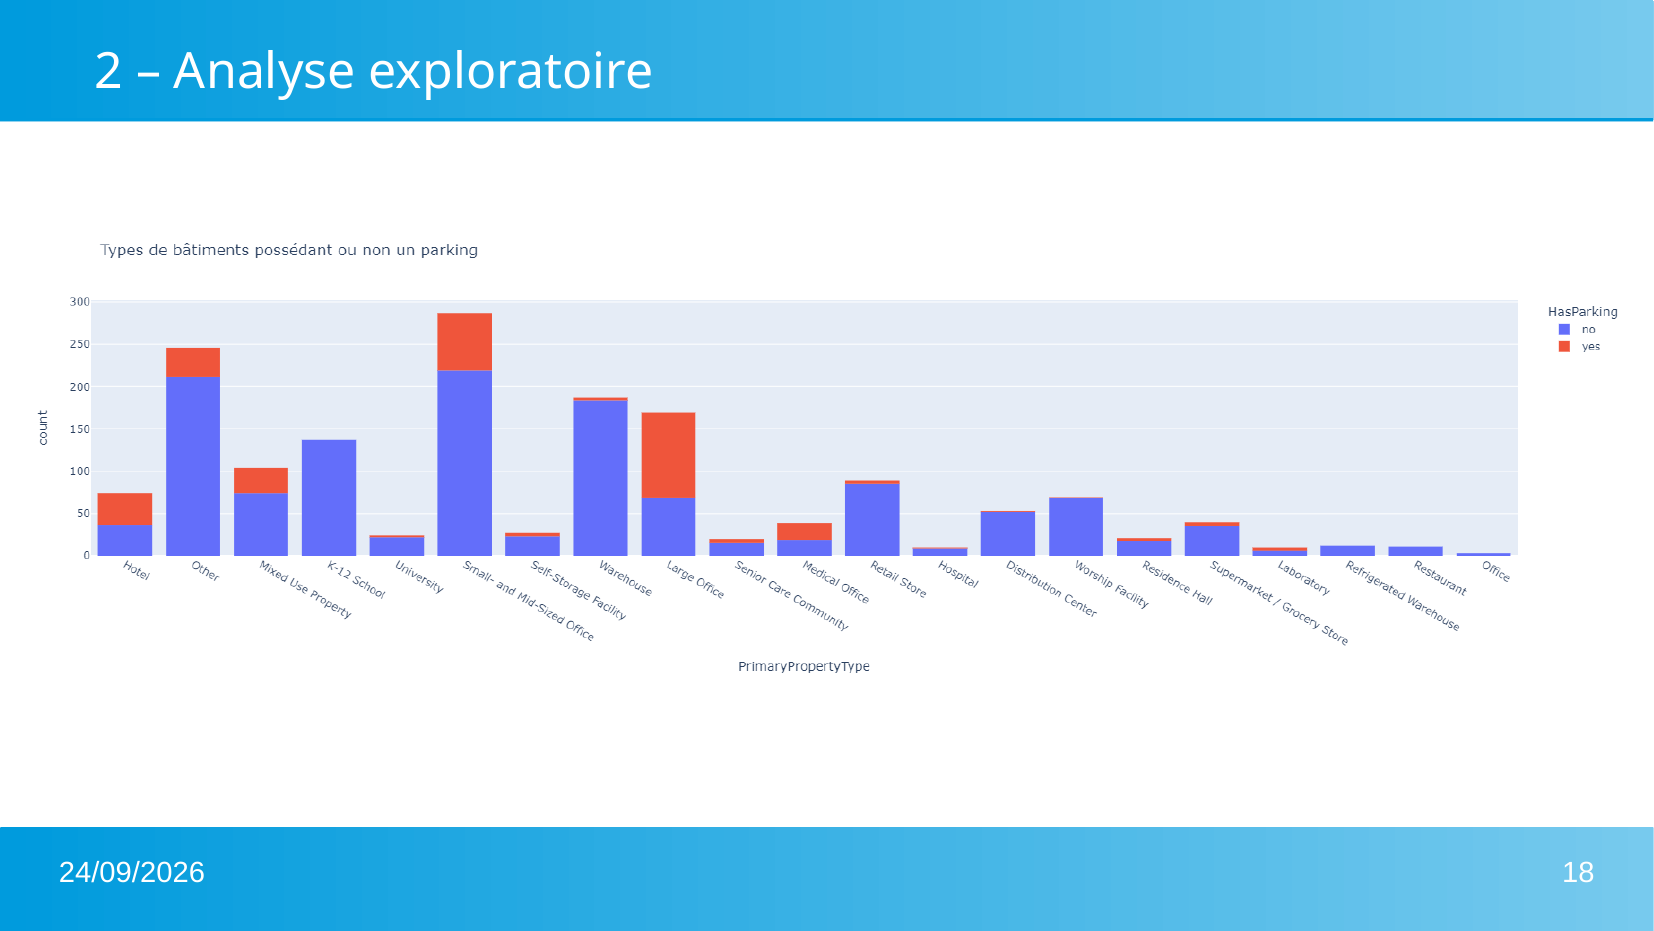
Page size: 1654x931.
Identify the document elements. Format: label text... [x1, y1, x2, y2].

picture [19, 210, 1631, 681]
title 2 – Analyse exploratoire [59, 29, 1595, 108]
